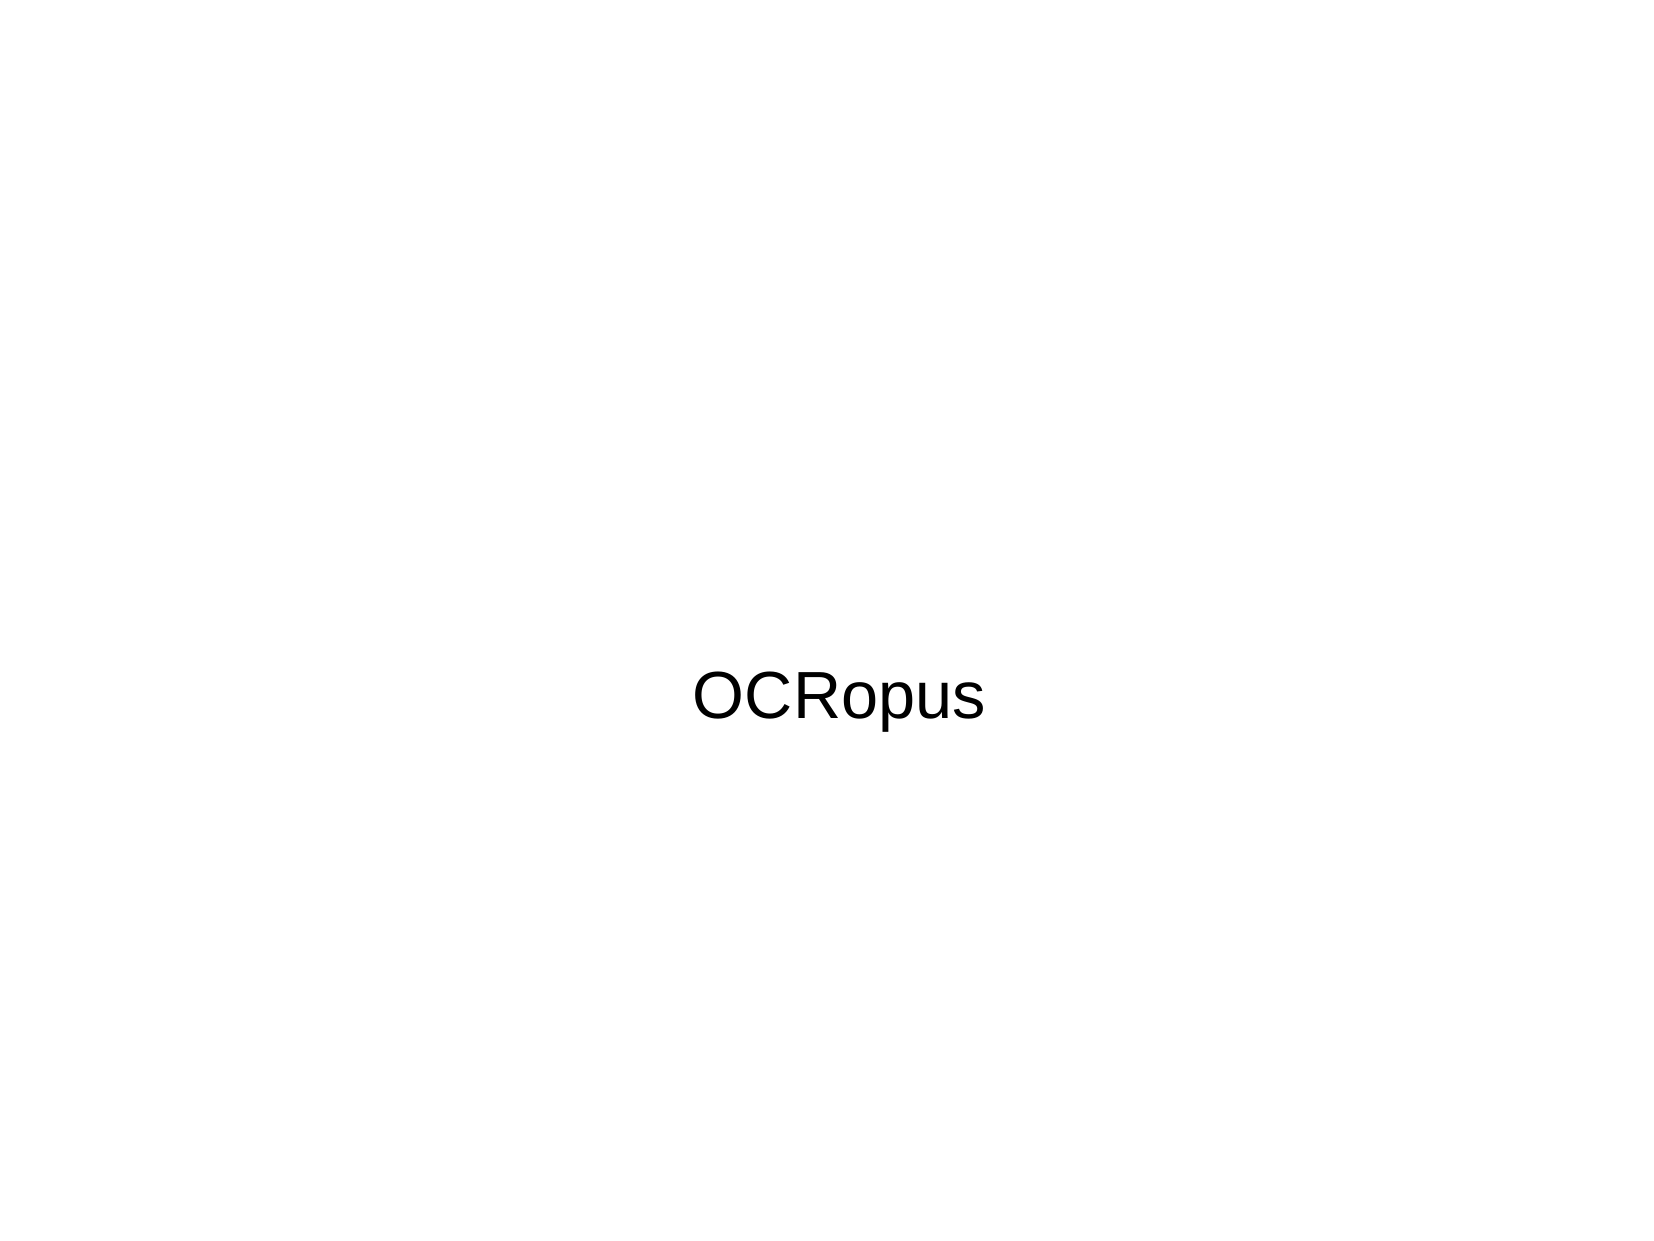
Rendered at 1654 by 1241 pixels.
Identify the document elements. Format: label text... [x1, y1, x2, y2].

subtitle OCRopus [25, 233, 1654, 1158]
